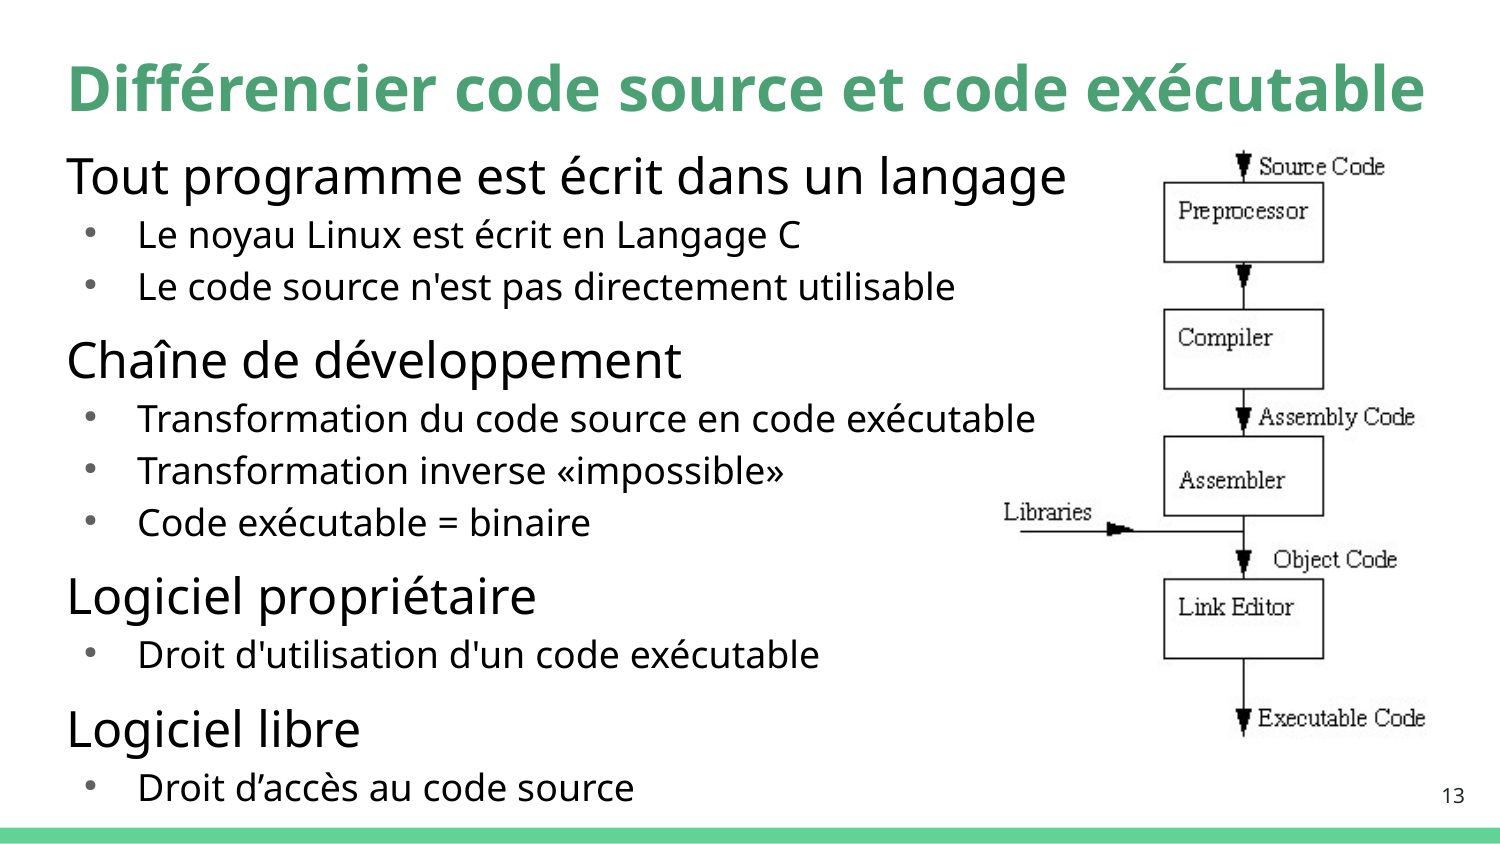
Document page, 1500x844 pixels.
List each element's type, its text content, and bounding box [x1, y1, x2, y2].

list Tout programme est écrit dans un langage Le noyau Linux est écrit en Langage C Le code source n'est pas directement utilisable Chaîne de développement Transformation du code source en code exécutable Transformation inverse «impossible» Code exécutable = binaire Logiciel propriétaire Droit d'utilisation d'un code exécutable Logiciel libre Droit d’accès au code source [51, 120, 1359, 827]
text_box <numéro> [1389, 764, 1480, 830]
picture [1359, 147, 1434, 739]
title Différencier code source et code exécutable [51, 23, 1449, 117]
